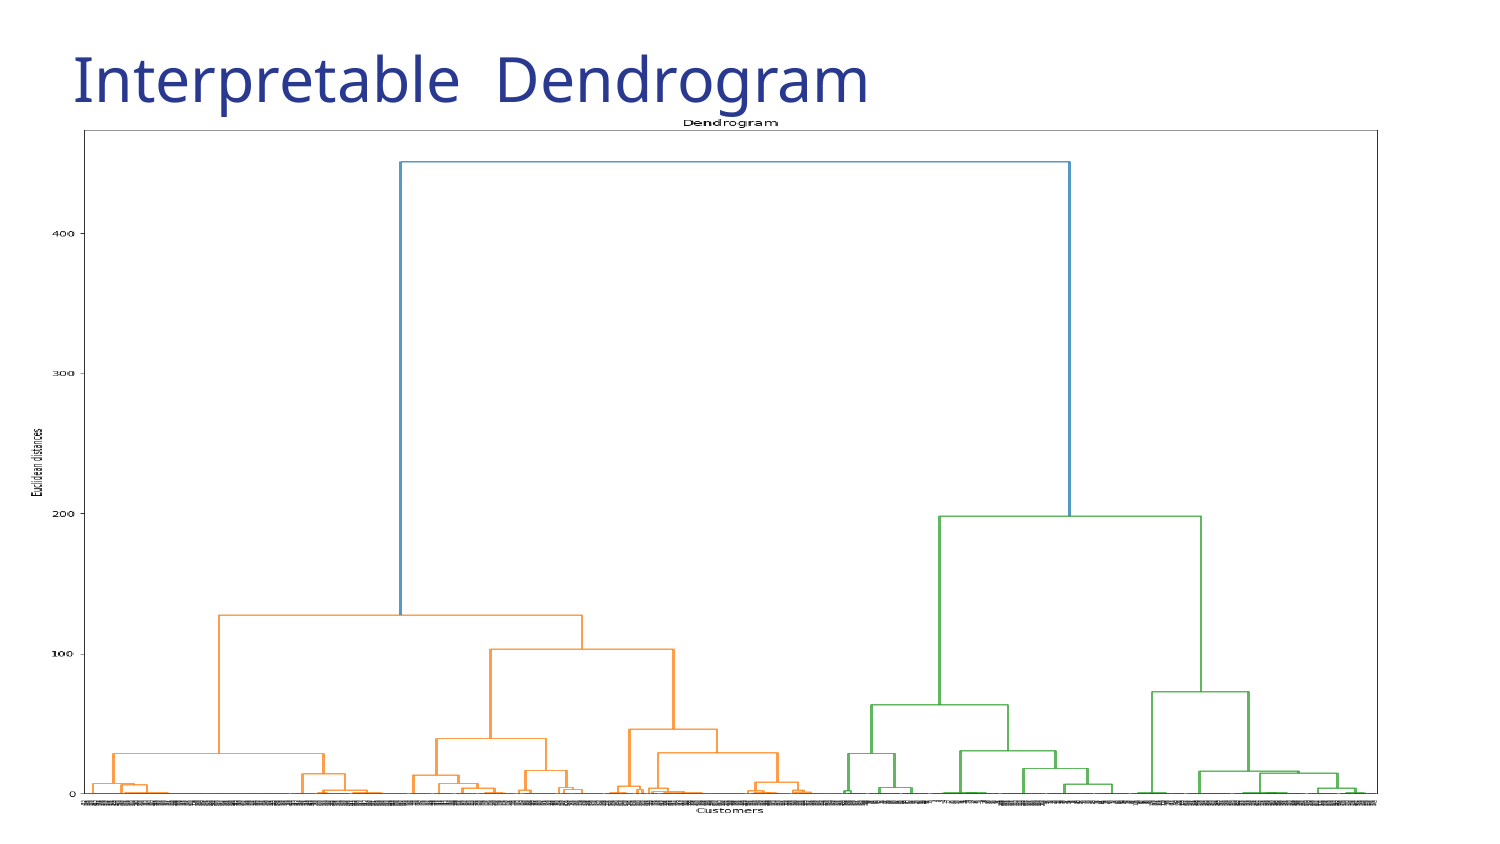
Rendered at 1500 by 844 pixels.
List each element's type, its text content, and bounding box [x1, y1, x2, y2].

picture [24, 114, 1388, 819]
title Interpretable Dendrogram [58, 25, 1456, 126]
